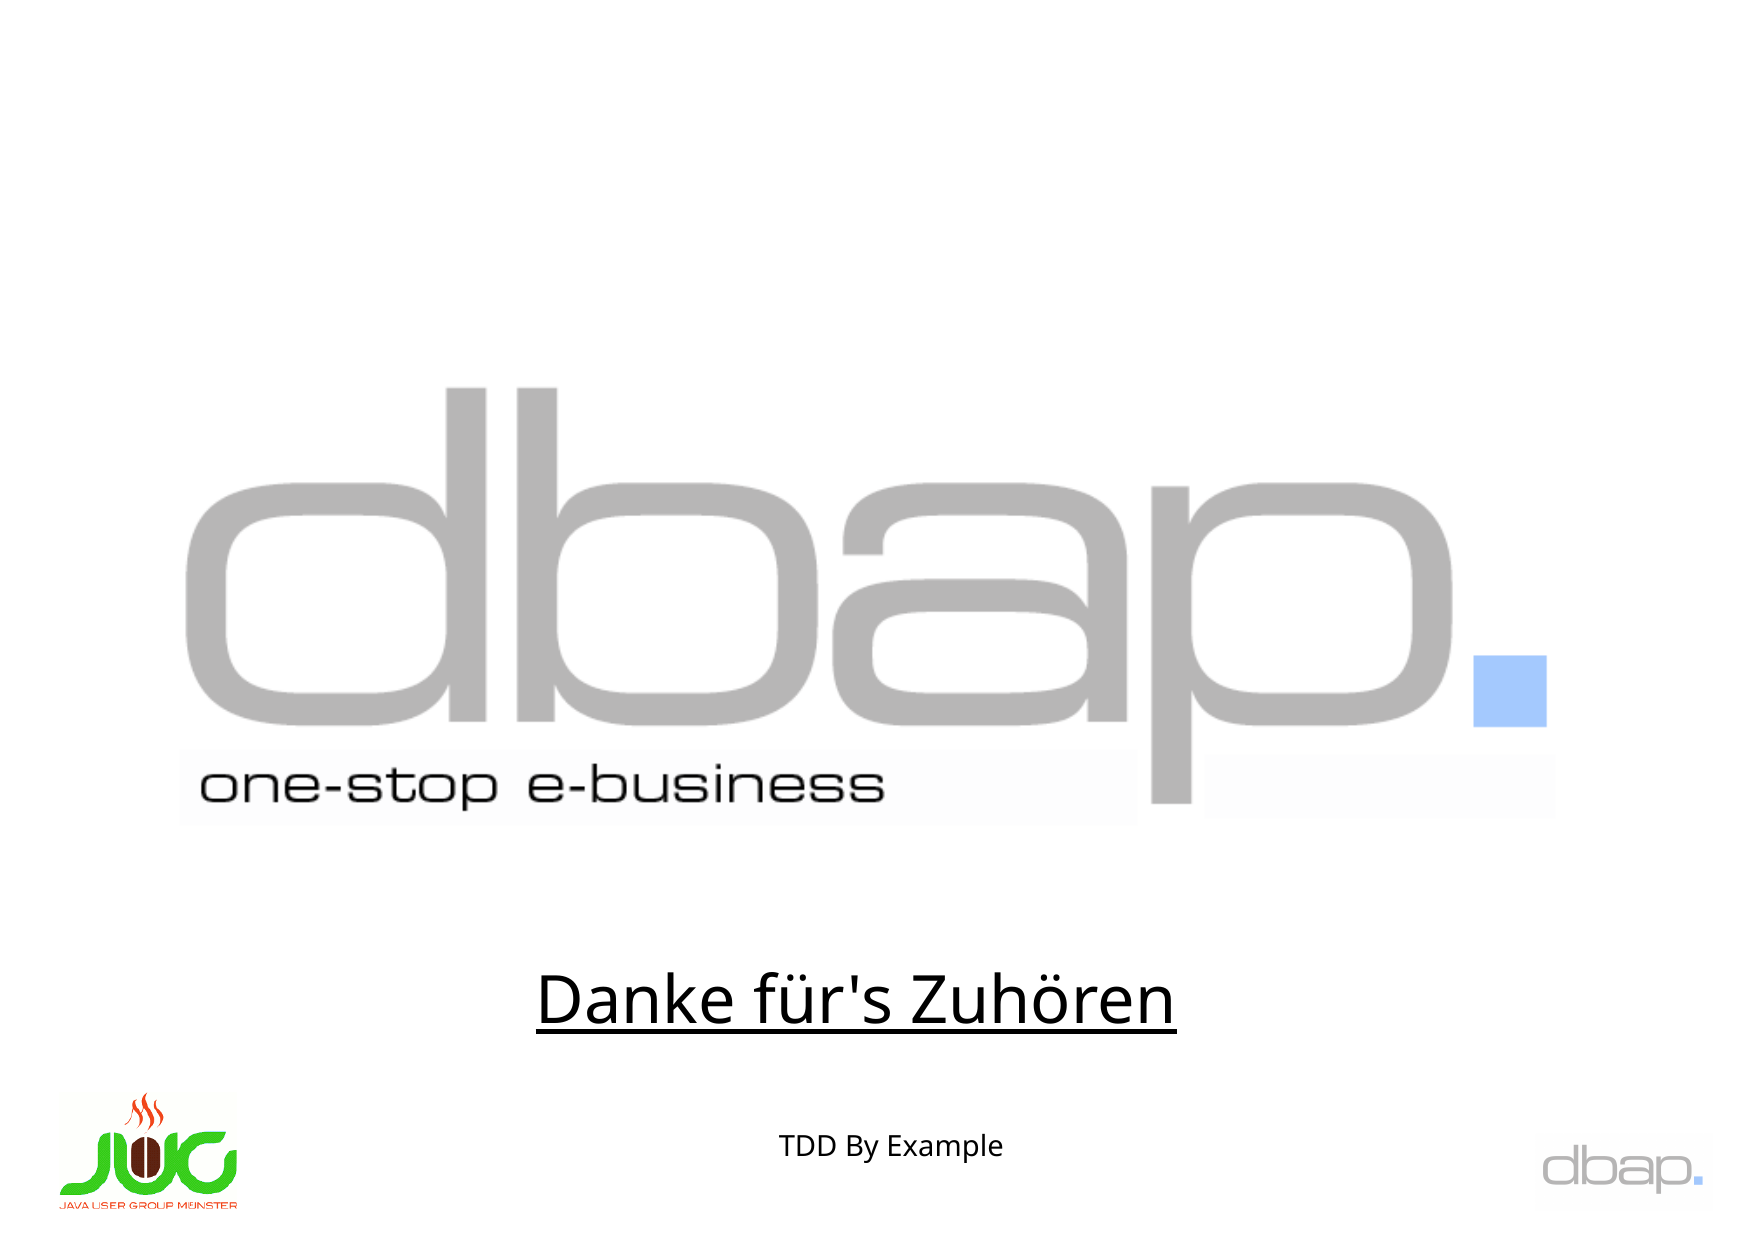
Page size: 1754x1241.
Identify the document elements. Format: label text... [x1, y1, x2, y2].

picture [59, 1092, 237, 1209]
text_box Danke für's Zuhören [88, 944, 1625, 1034]
picture [1535, 1133, 1713, 1211]
picture [118, 289, 1636, 951]
